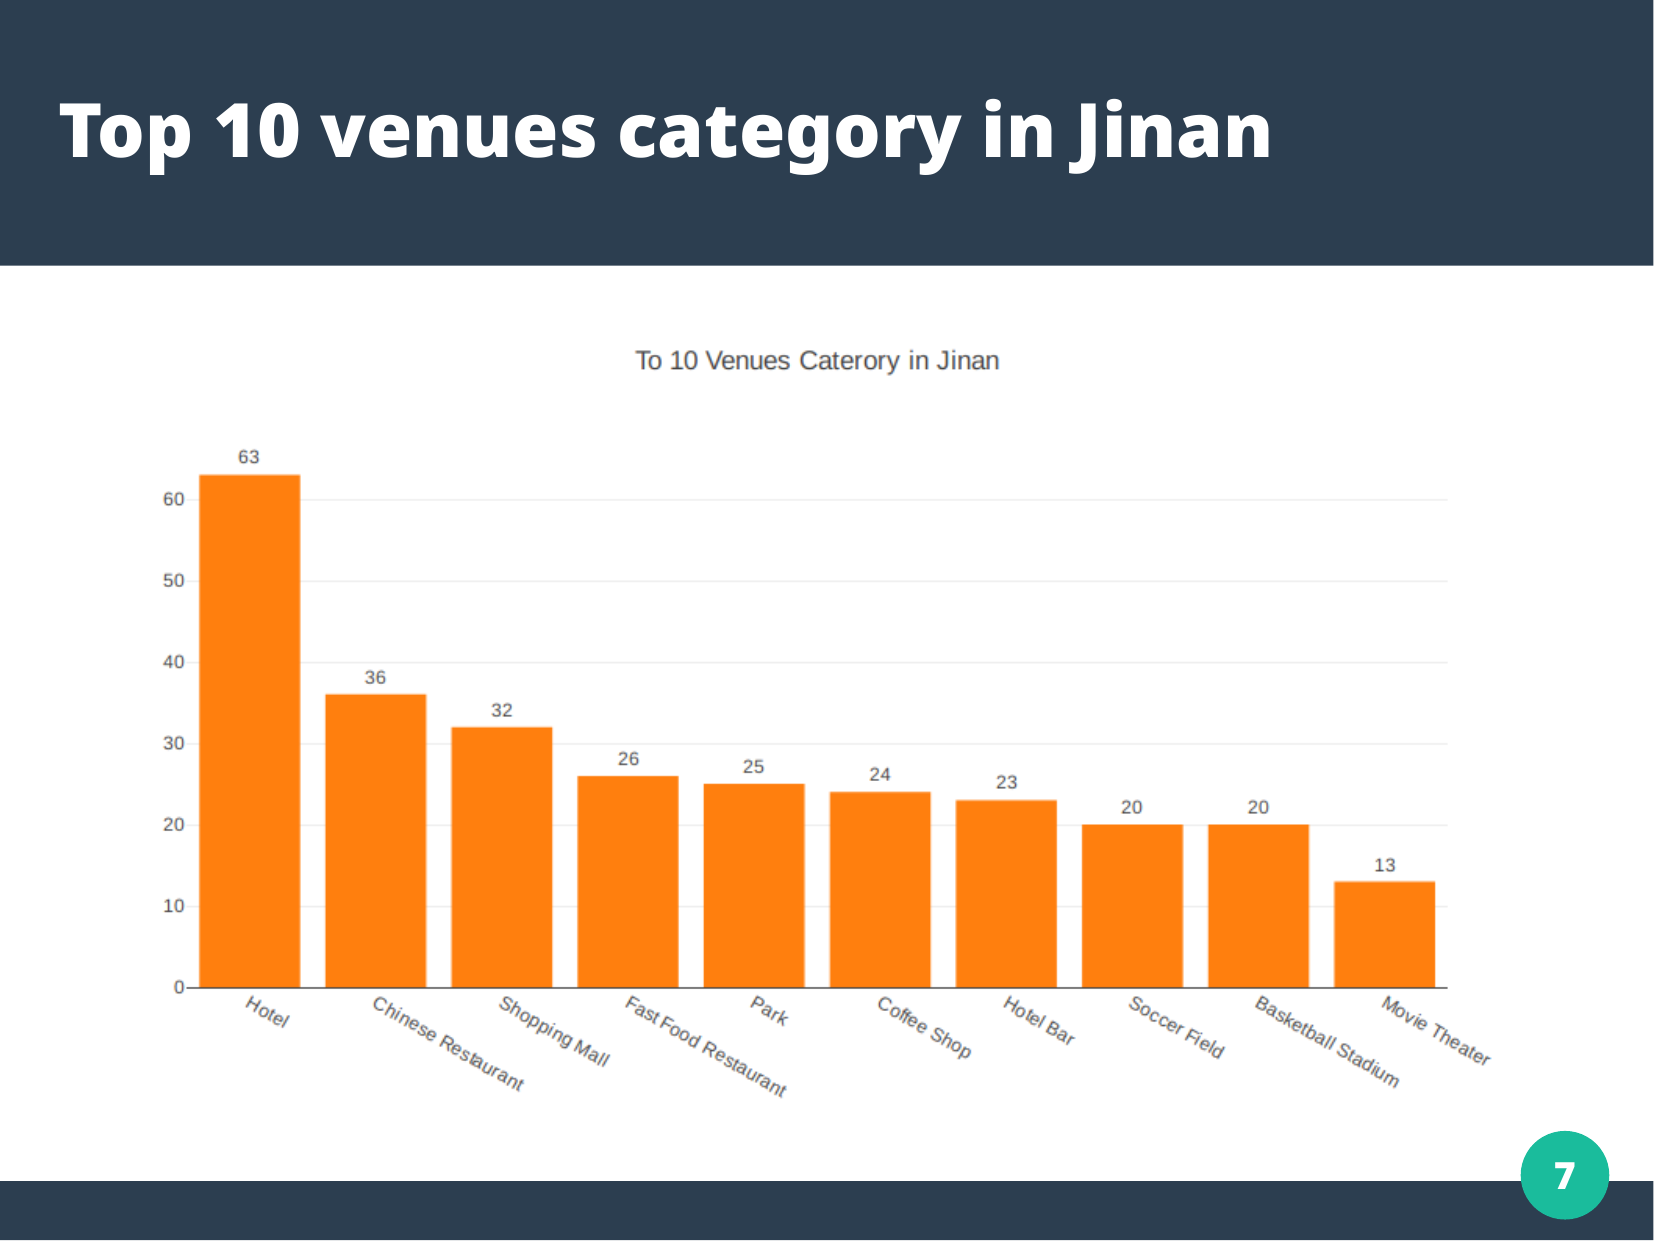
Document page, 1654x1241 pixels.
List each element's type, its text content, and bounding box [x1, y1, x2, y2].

title Top 10 venues category in Jinan [59, 49, 1595, 207]
picture [118, 343, 1512, 1123]
